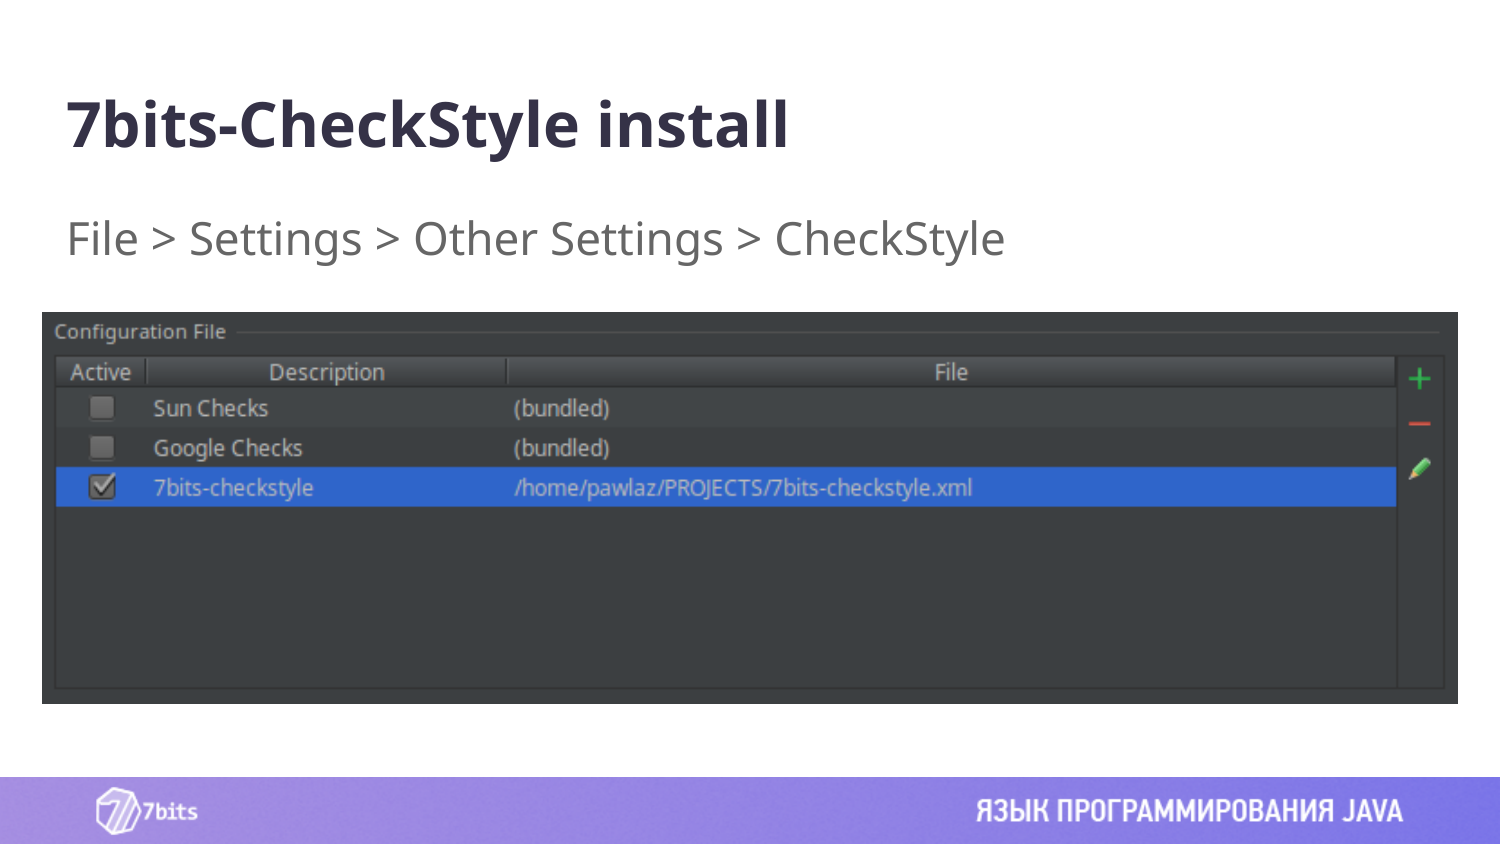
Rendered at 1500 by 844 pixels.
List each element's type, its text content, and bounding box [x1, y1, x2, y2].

picture [0, 777, 1500, 844]
title 7bits-CheckStyle install [51, 69, 1449, 164]
list File > Settings > Other Settings > CheckStyle [51, 194, 1449, 312]
picture [42, 312, 1458, 704]
